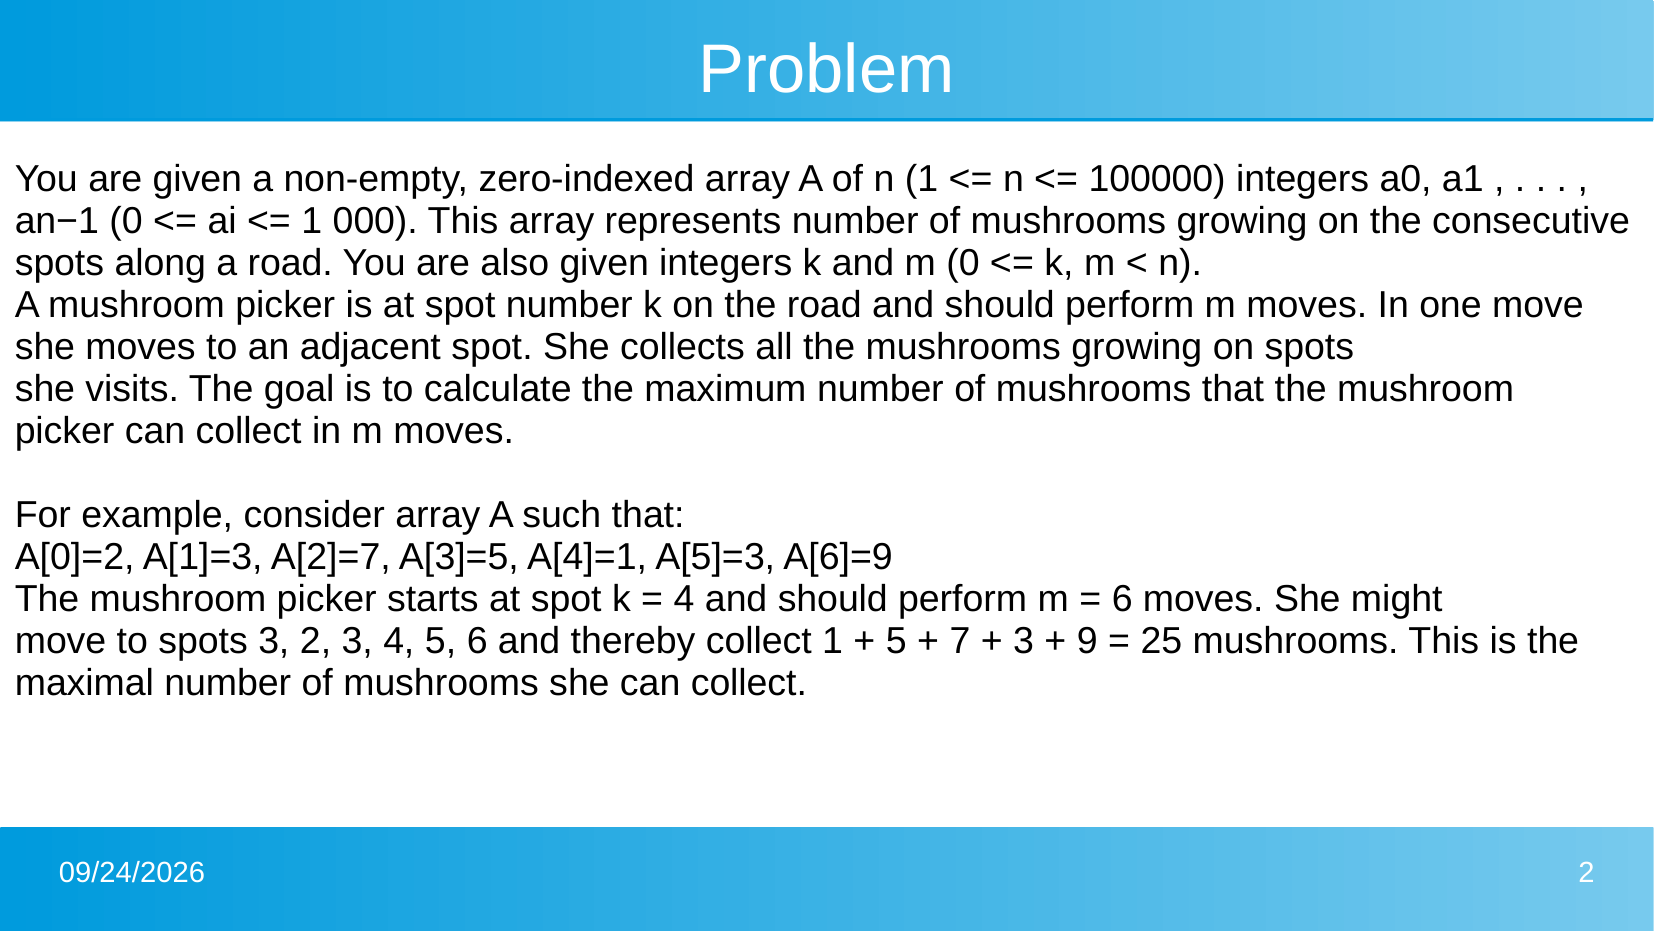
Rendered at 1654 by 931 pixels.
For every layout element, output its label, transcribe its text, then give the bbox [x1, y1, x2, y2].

text_box You are given a non-empty, zero-indexed array A of n (1 <= n <= 100000) integers a0, a1 , . . . , an−1 (0 <= ai <= 1 000). This array represents number of mushrooms growing on the consecutive spots along a road. You are also given integers k and m (0 <= k, m < n). A mushroom picker is at spot number k on the road and should perform m moves. In one move she moves to an adjacent spot. She collects all the mushrooms growing on spots she visits. The goal is to calculate the maximum number of mushrooms that the mushroom picker can collect in m moves. For example, consider array A such that: A[0]=2, A[1]=3, A[2]=7, A[3]=5, A[4]=1, A[5]=3, A[6]=9 The mushroom picker starts at spot k = 4 and should perform m = 6 moves. She might move to spots 3, 2, 3, 4, 5, 6 and thereby collect 1 + 5 + 7 + 3 + 9 = 25 mushrooms. This is the maximal number of mushrooms she can collect. [0, 150, 1651, 826]
title Problem [59, 29, 1595, 108]
